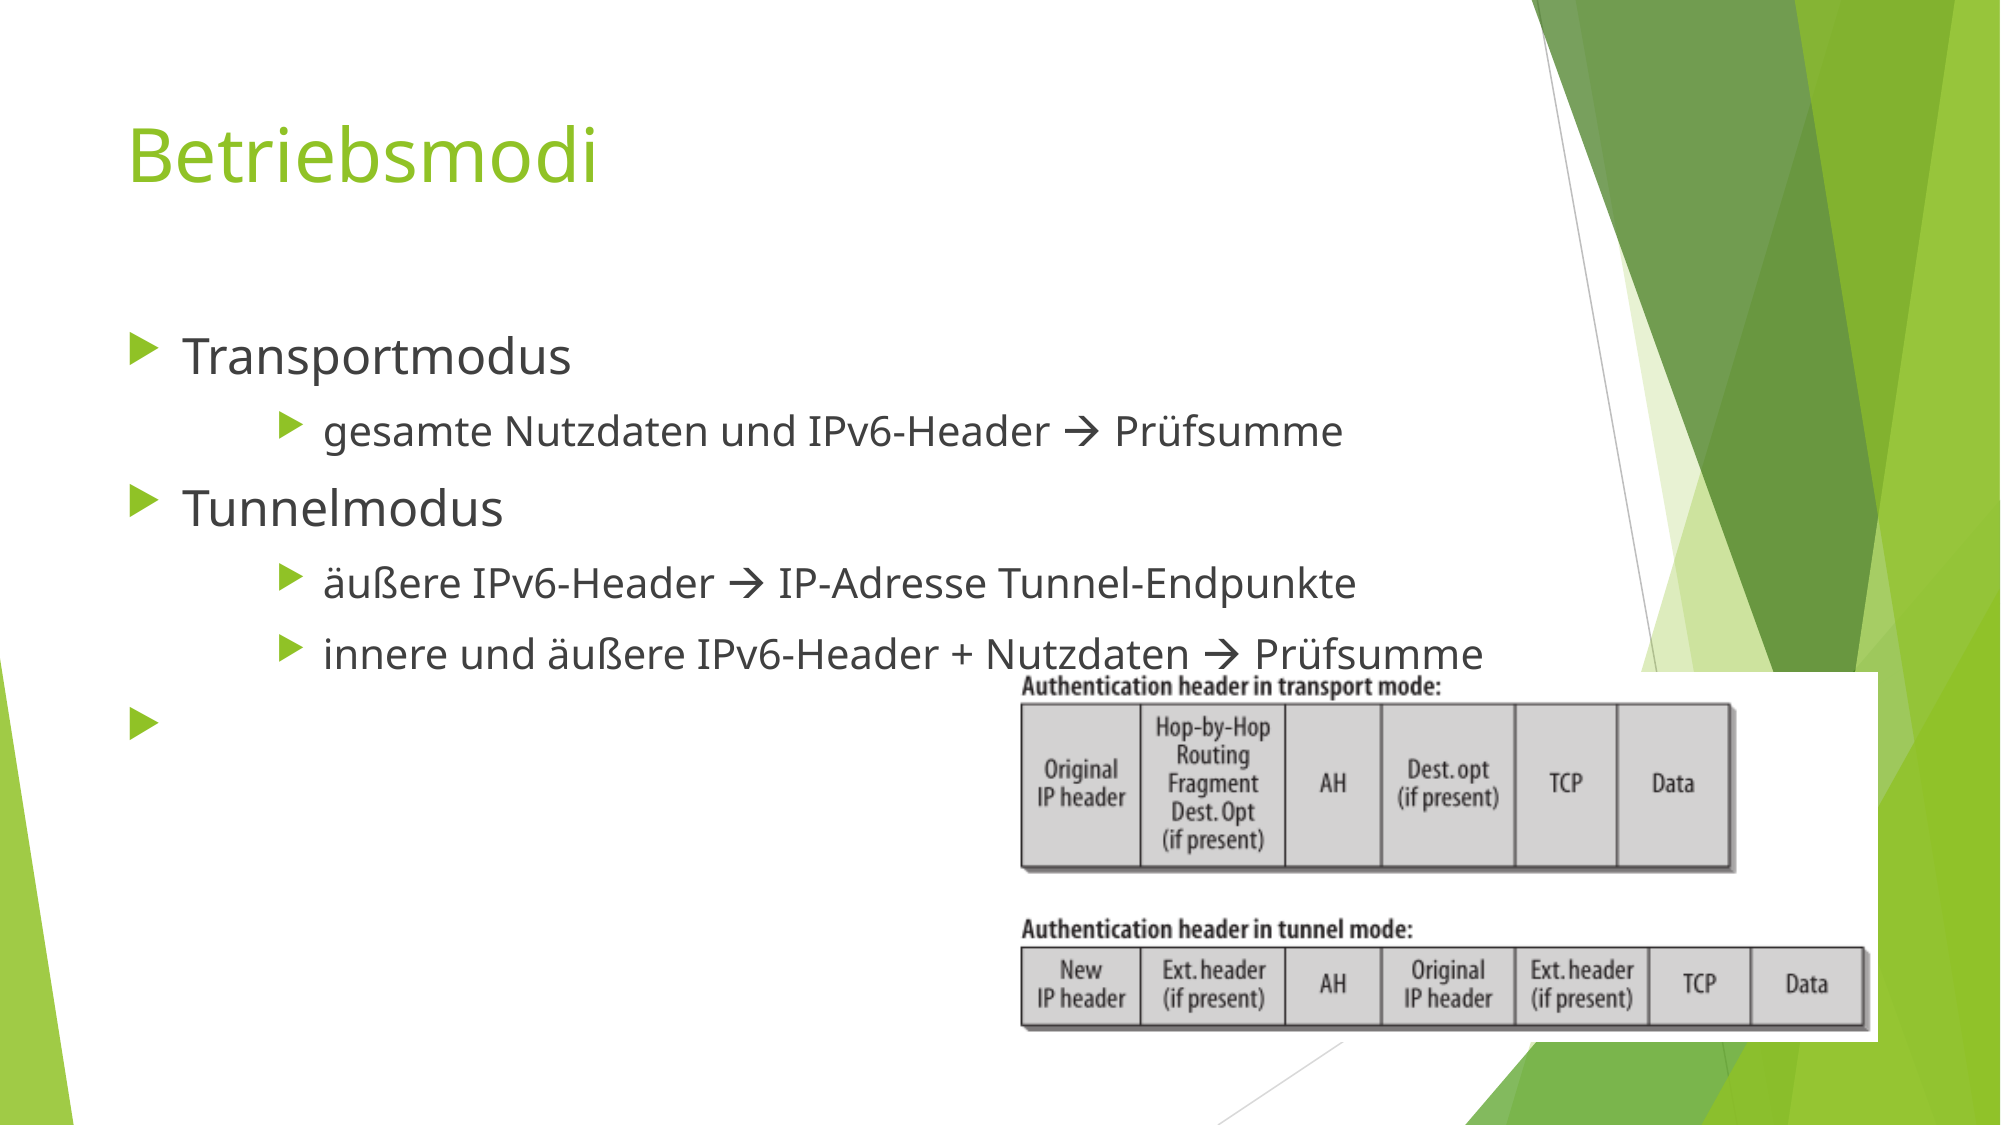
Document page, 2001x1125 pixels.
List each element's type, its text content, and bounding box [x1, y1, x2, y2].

title Betriebsmodi [111, 99, 1522, 316]
list Transportmodus gesamte Nutzdaten und IPv6-Header  Prüfsumme Tunnelmodus äußere IPv6-Header  IP-Adresse Tunnel-Endpunkte innere und äußere IPv6-Header + Nutzdaten  Prüfsumme [111, 316, 1522, 992]
picture [1010, 672, 1878, 1042]
